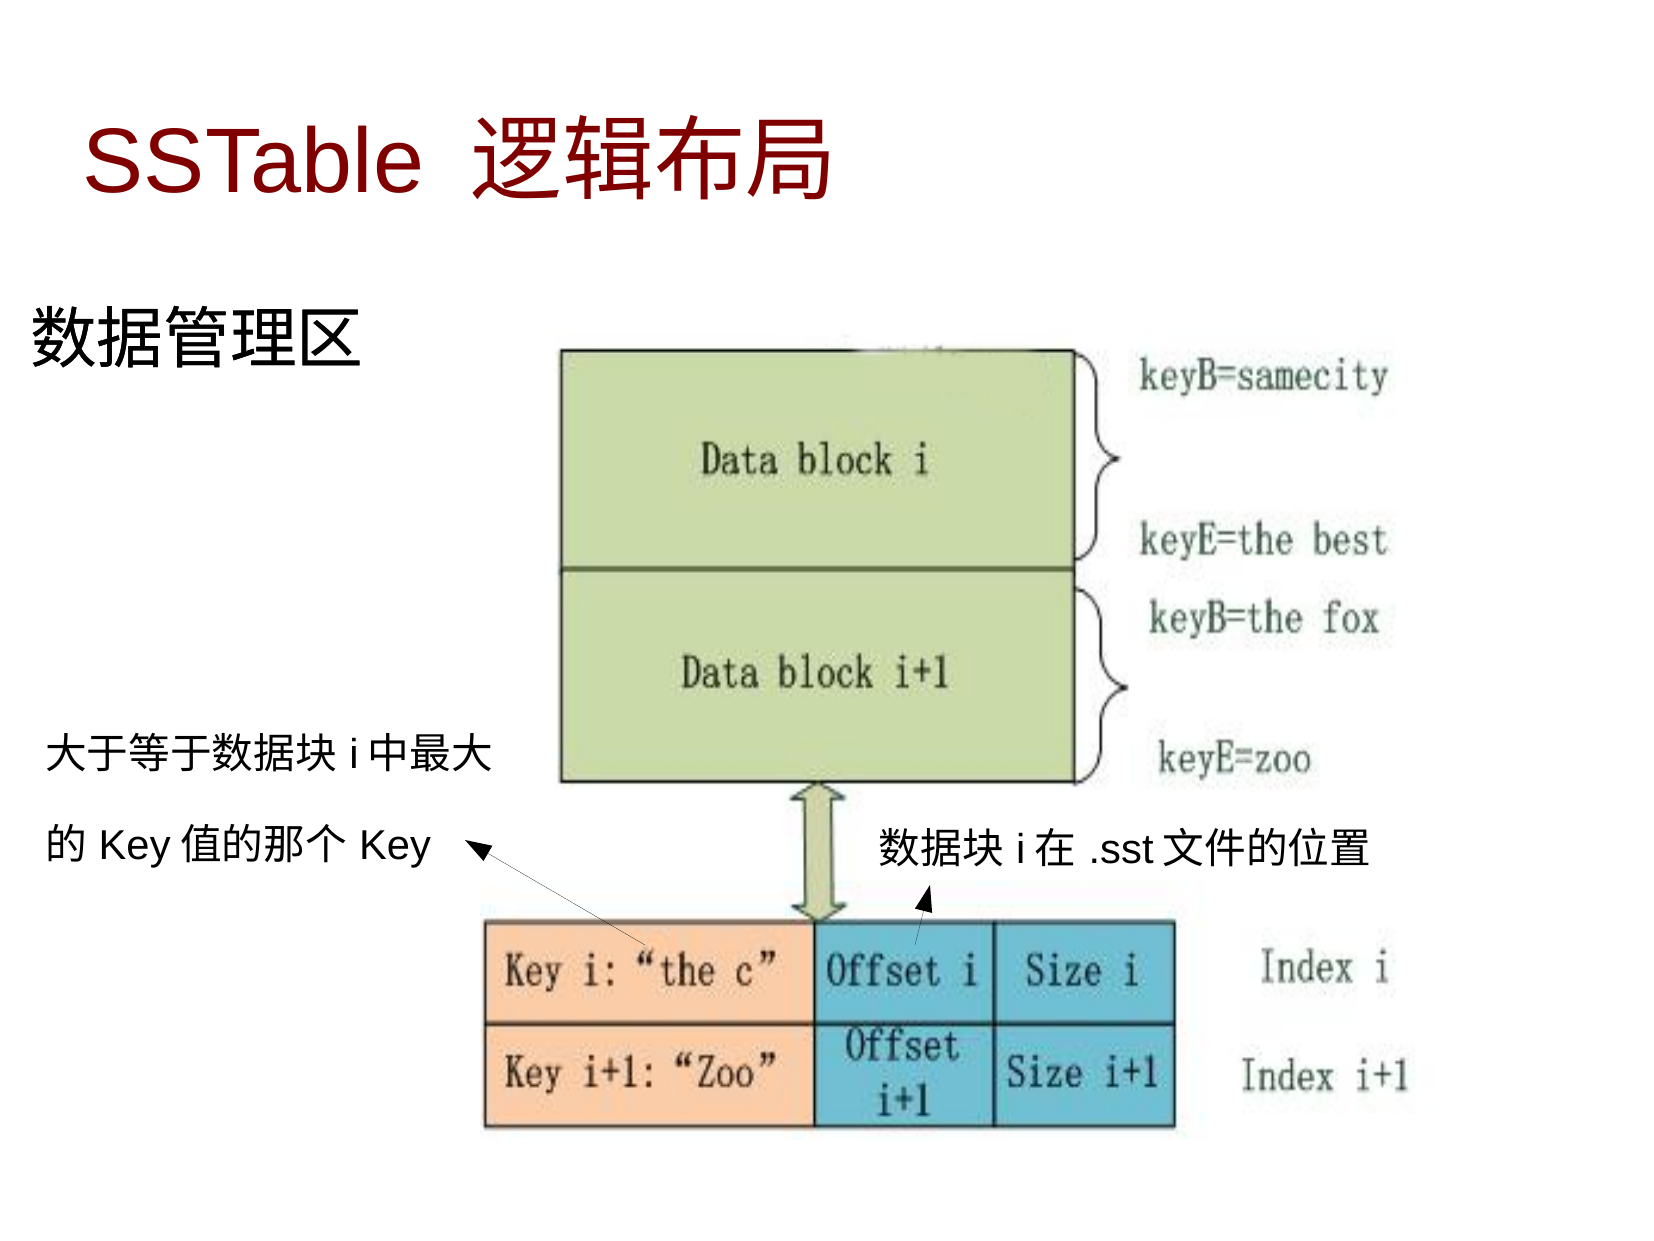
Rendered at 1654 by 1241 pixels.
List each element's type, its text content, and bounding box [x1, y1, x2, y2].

list 数据块i在.sst文件的位置 [878, 815, 1606, 886]
list 大于等于数据块i中最大的Key值的那个Key [45, 690, 526, 931]
picture [480, 330, 1501, 1141]
list 数据管理区 [30, 285, 757, 400]
title SSTable 逻辑布局 [82, 49, 1571, 257]
